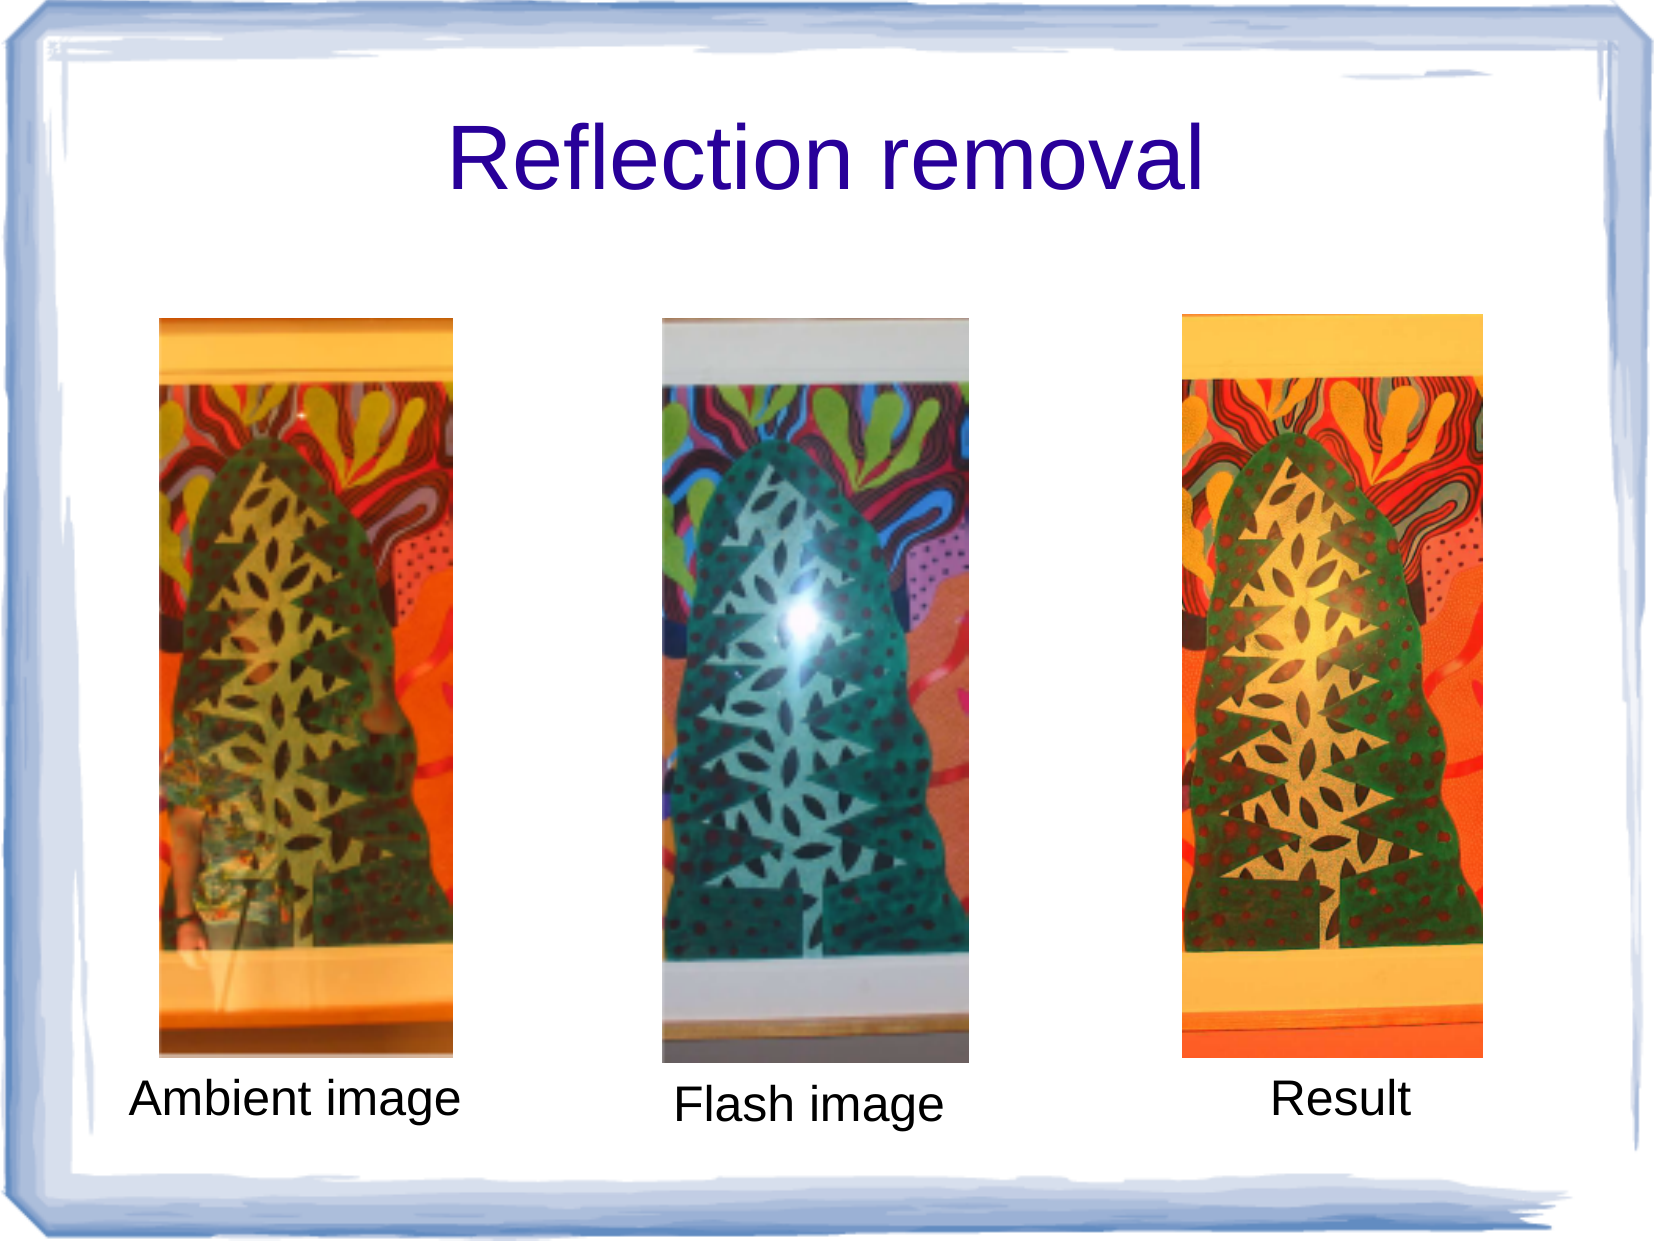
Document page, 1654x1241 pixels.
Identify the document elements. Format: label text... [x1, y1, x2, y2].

picture [159, 318, 453, 1058]
text_box Ambient image [88, 1062, 502, 1134]
picture [1182, 314, 1483, 1058]
title Reflection removal [82, 49, 1571, 257]
picture [662, 318, 969, 1063]
text_box Result [1133, 1062, 1548, 1134]
text_box Flash image [602, 1068, 1016, 1140]
